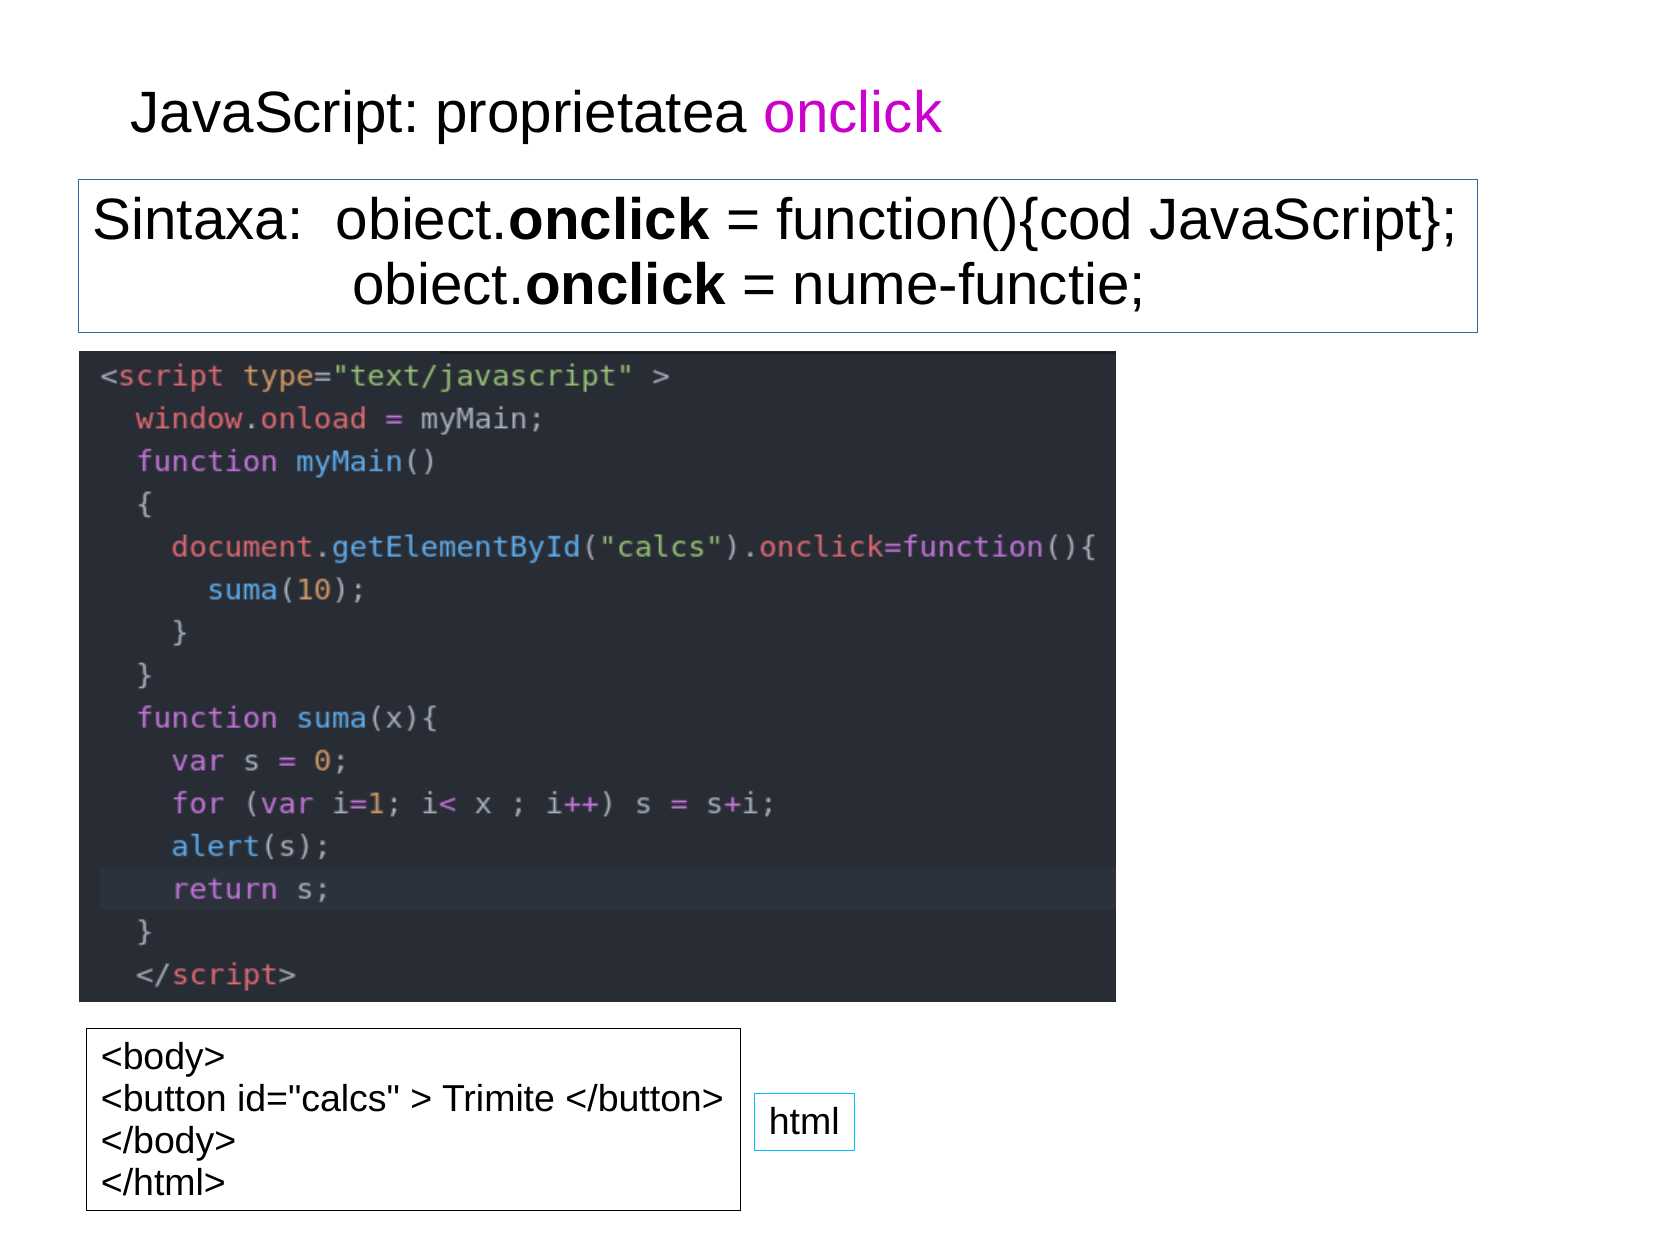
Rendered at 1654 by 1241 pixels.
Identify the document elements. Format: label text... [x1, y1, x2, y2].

text_box Sintaxa: obiect.onclick = function(){cod JavaScript}; obiect.onclick = nume-functie; [78, 179, 1478, 333]
text_box JavaScript: proprietatea onclick [115, 72, 966, 163]
picture [79, 351, 1116, 1002]
text_box html [754, 1093, 855, 1151]
text_box <body> <button id="calcs" > Trimite </button> </body> </html> [86, 1028, 741, 1211]
